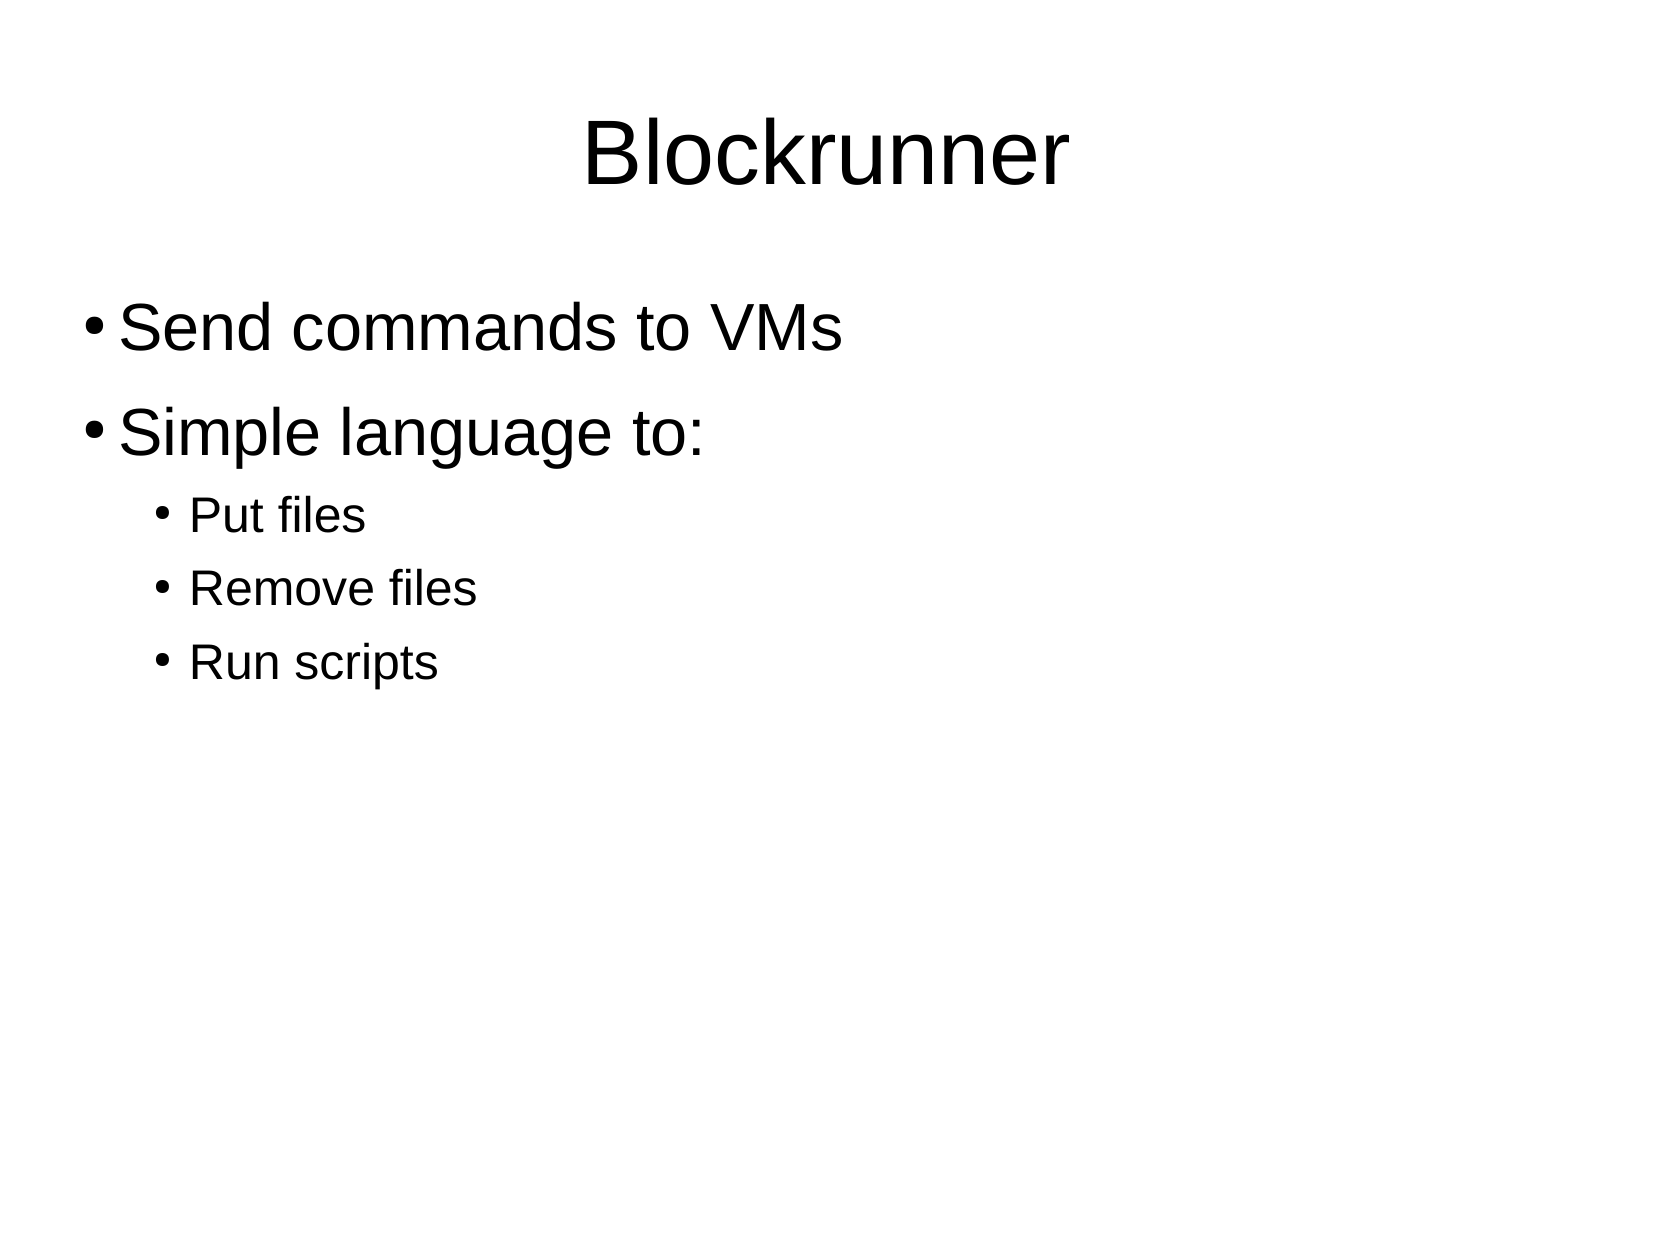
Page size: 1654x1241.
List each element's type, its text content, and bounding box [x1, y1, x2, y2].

title Blockrunner [82, 49, 1571, 257]
list Send commands to VMs Simple language to: Put files Remove files Run scripts [82, 290, 1571, 1010]
